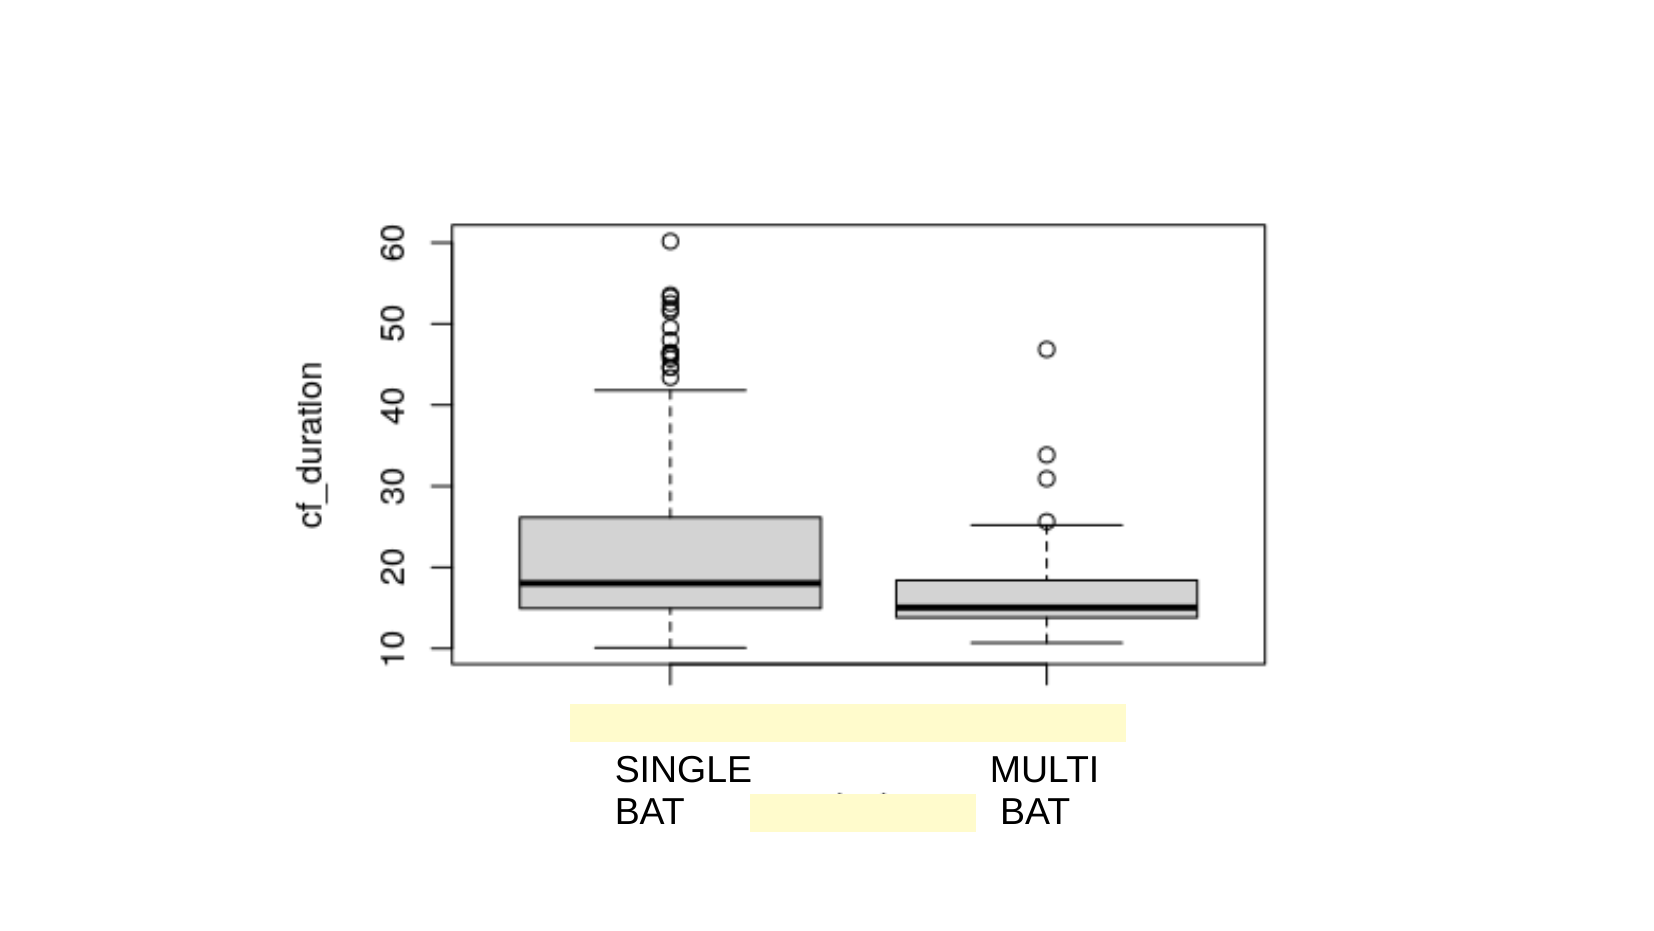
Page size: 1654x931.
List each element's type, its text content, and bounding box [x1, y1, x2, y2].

text_box MULTI BAT [975, 741, 1201, 841]
picture [286, 59, 1351, 872]
text_box [750, 794, 976, 832]
text_box [570, 704, 1126, 742]
text_box SINGLE BAT [600, 742, 826, 841]
